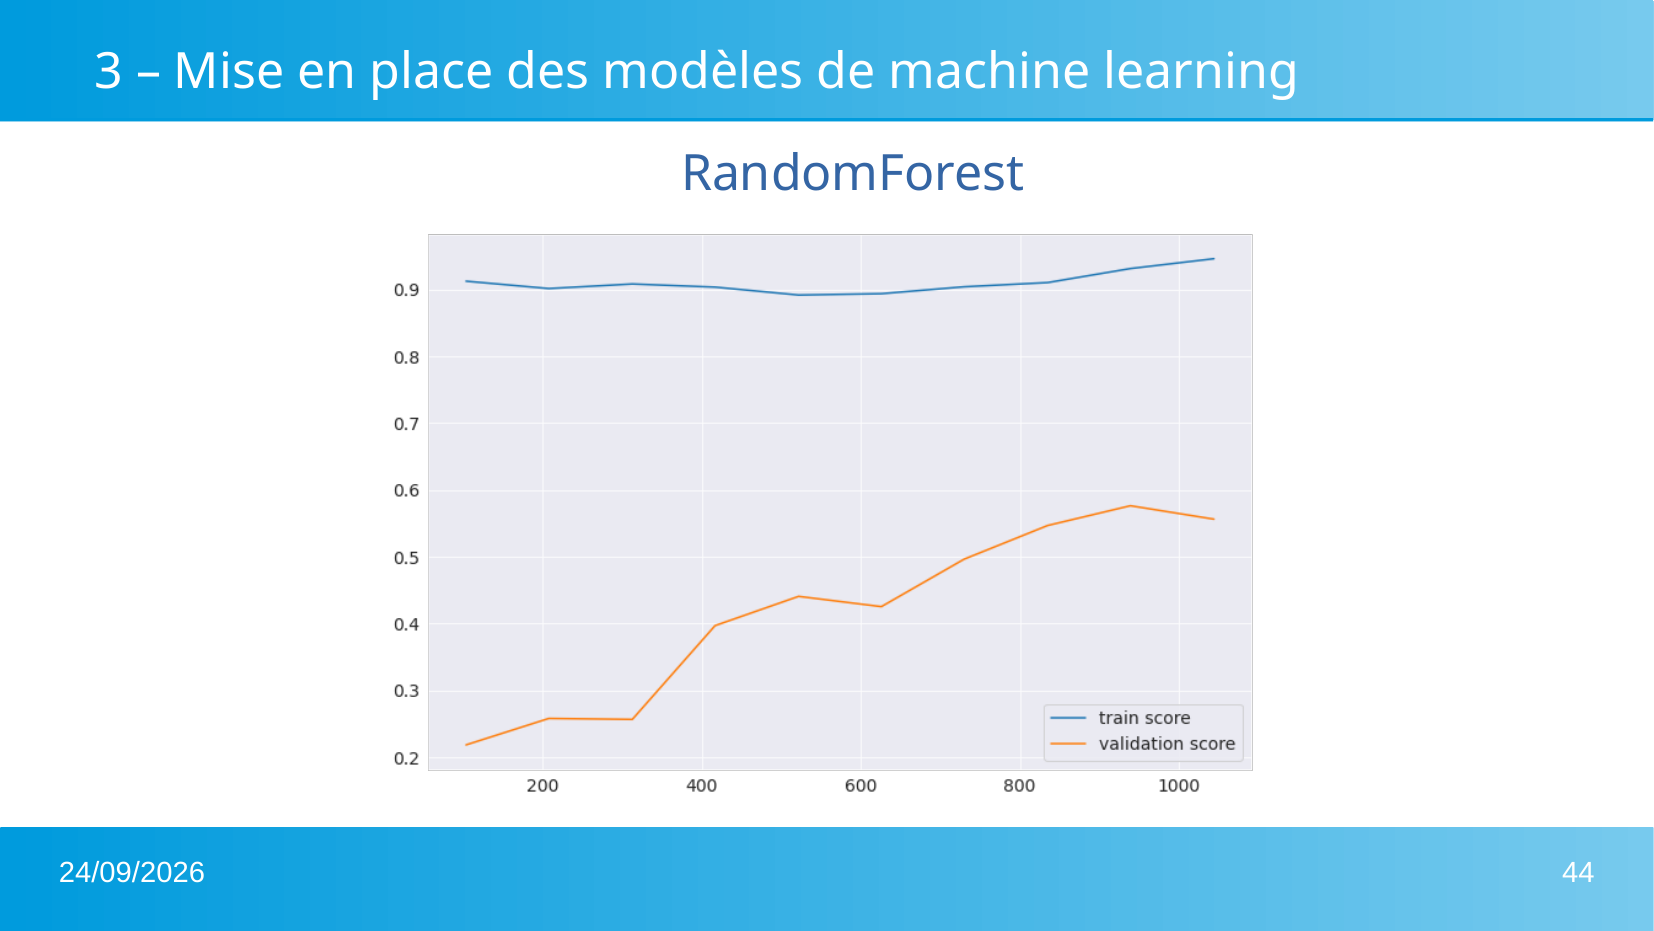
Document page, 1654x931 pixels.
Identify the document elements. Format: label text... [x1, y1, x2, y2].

title 3 – Mise en place des modèles de machine learning [59, 29, 1595, 108]
picture [384, 226, 1260, 804]
text_box RandomForest [666, 129, 1182, 212]
